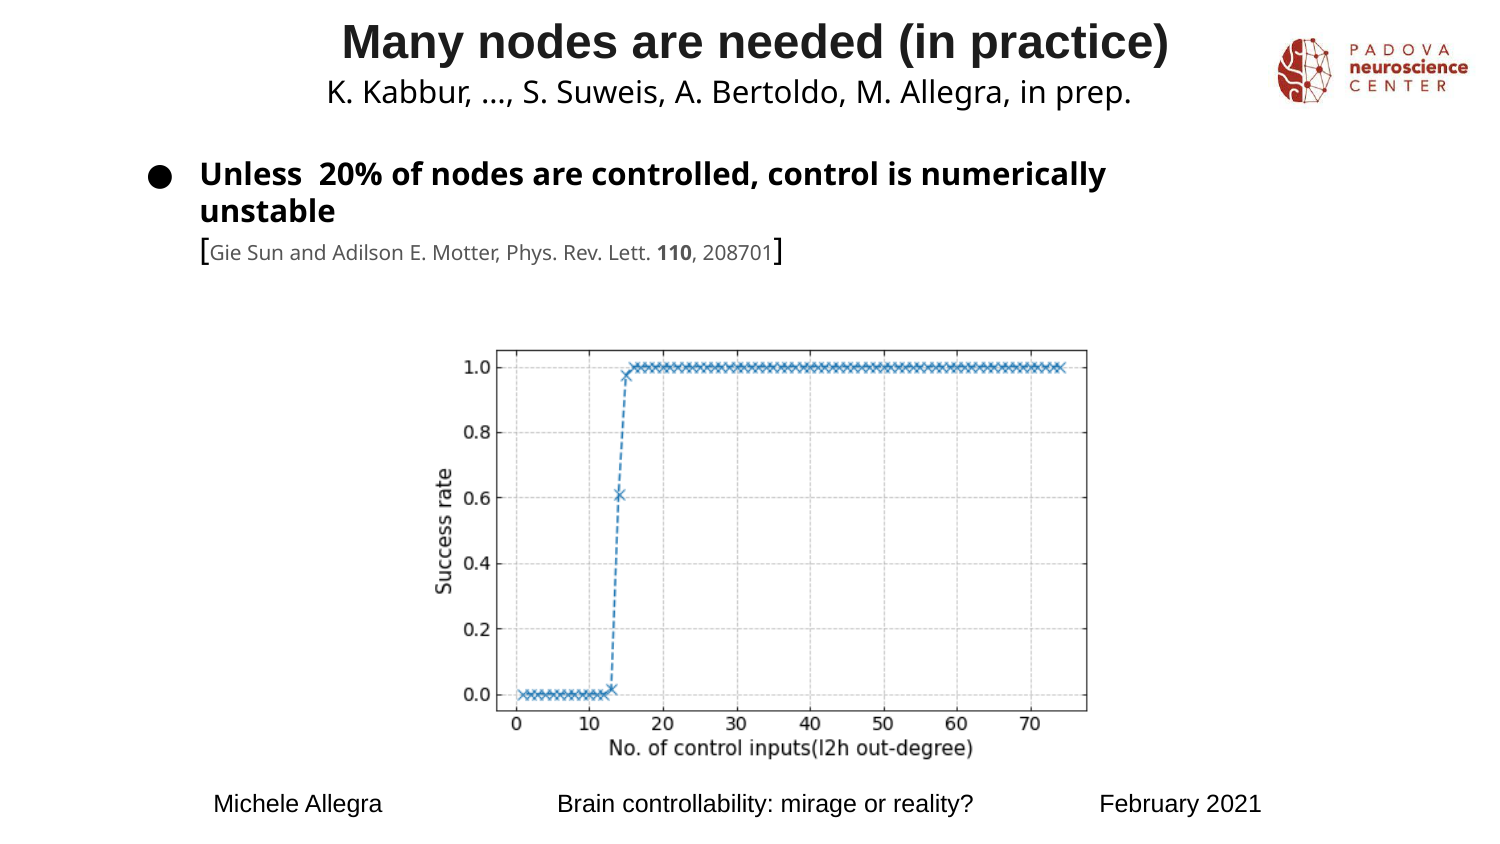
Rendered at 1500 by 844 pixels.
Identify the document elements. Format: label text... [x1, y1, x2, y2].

text_box Unless 20% of nodes are controlled, control is numerically unstable [Gie Sun and Adilson E. Motter, Phys. Rev. Lett. 110, 208701] [109, 82, 1241, 715]
picture [1268, 10, 1476, 123]
text_box Michele Allegra Brain controllability: mirage or reality? February 2021 [64, 776, 1415, 828]
text_box K. Kabbur, …, S. Suweis, A. Bertoldo, M. Allegra, in prep. [236, 82, 1303, 125]
text_box Many nodes are needed (in practice) [62, 0, 1450, 82]
picture [401, 293, 1163, 770]
